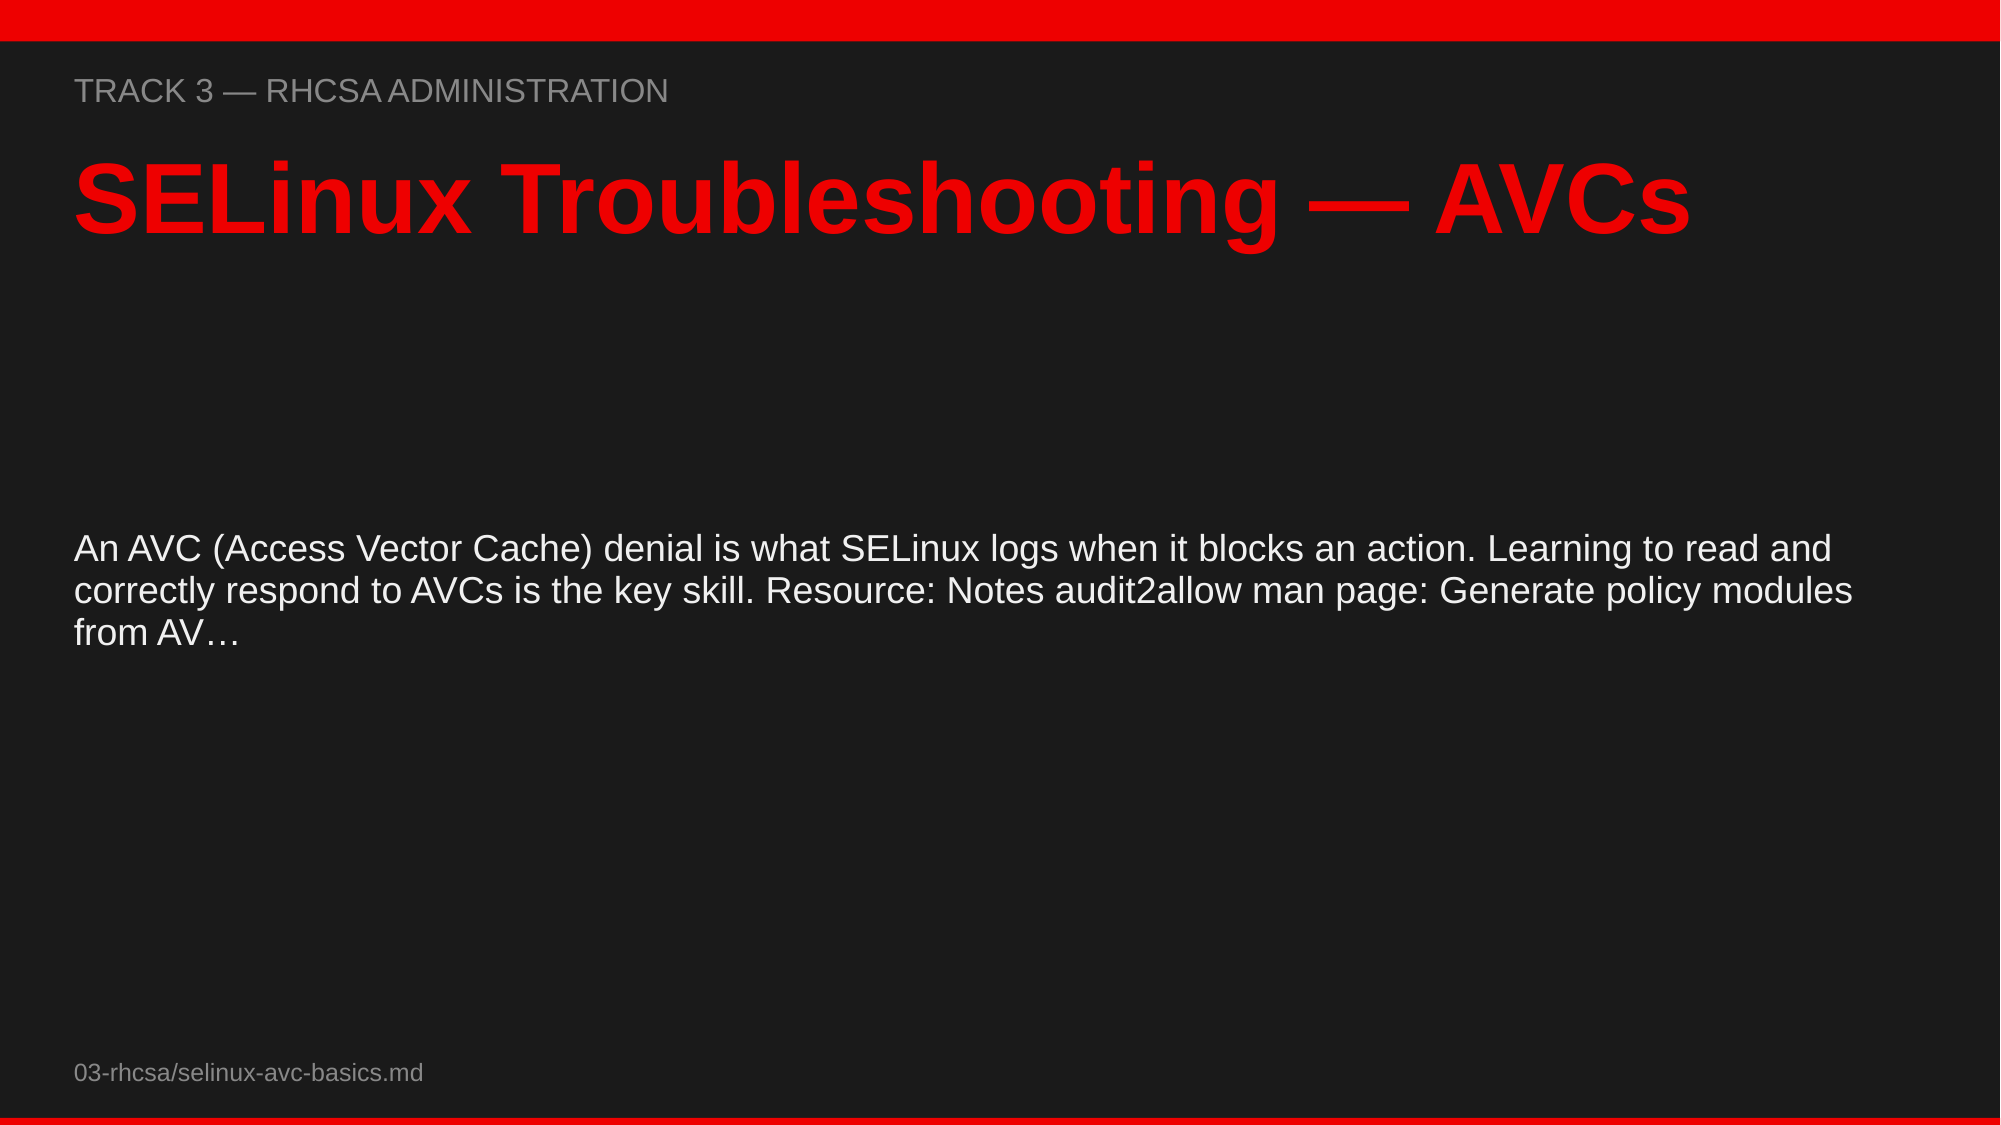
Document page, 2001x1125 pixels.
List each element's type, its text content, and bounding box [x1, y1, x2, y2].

text_box [0, 0, 2001, 42]
text_box SELinux Troubleshooting — AVCs [59, 135, 1942, 461]
text_box [0, 1117, 2001, 1125]
text_box 03-rhcsa/selinux-avc-basics.md [59, 1051, 1942, 1093]
text_box An AVC (Access Vector Cache) denial is what SELinux logs when it blocks an action. Learning to read and correctly respond to AVCs is the key skill. Resource: Notes audit2allow man page: Generate policy modules from AV… [59, 519, 1942, 727]
text_box TRACK 3 — RHCSA ADMINISTRATION [59, 64, 1942, 119]
